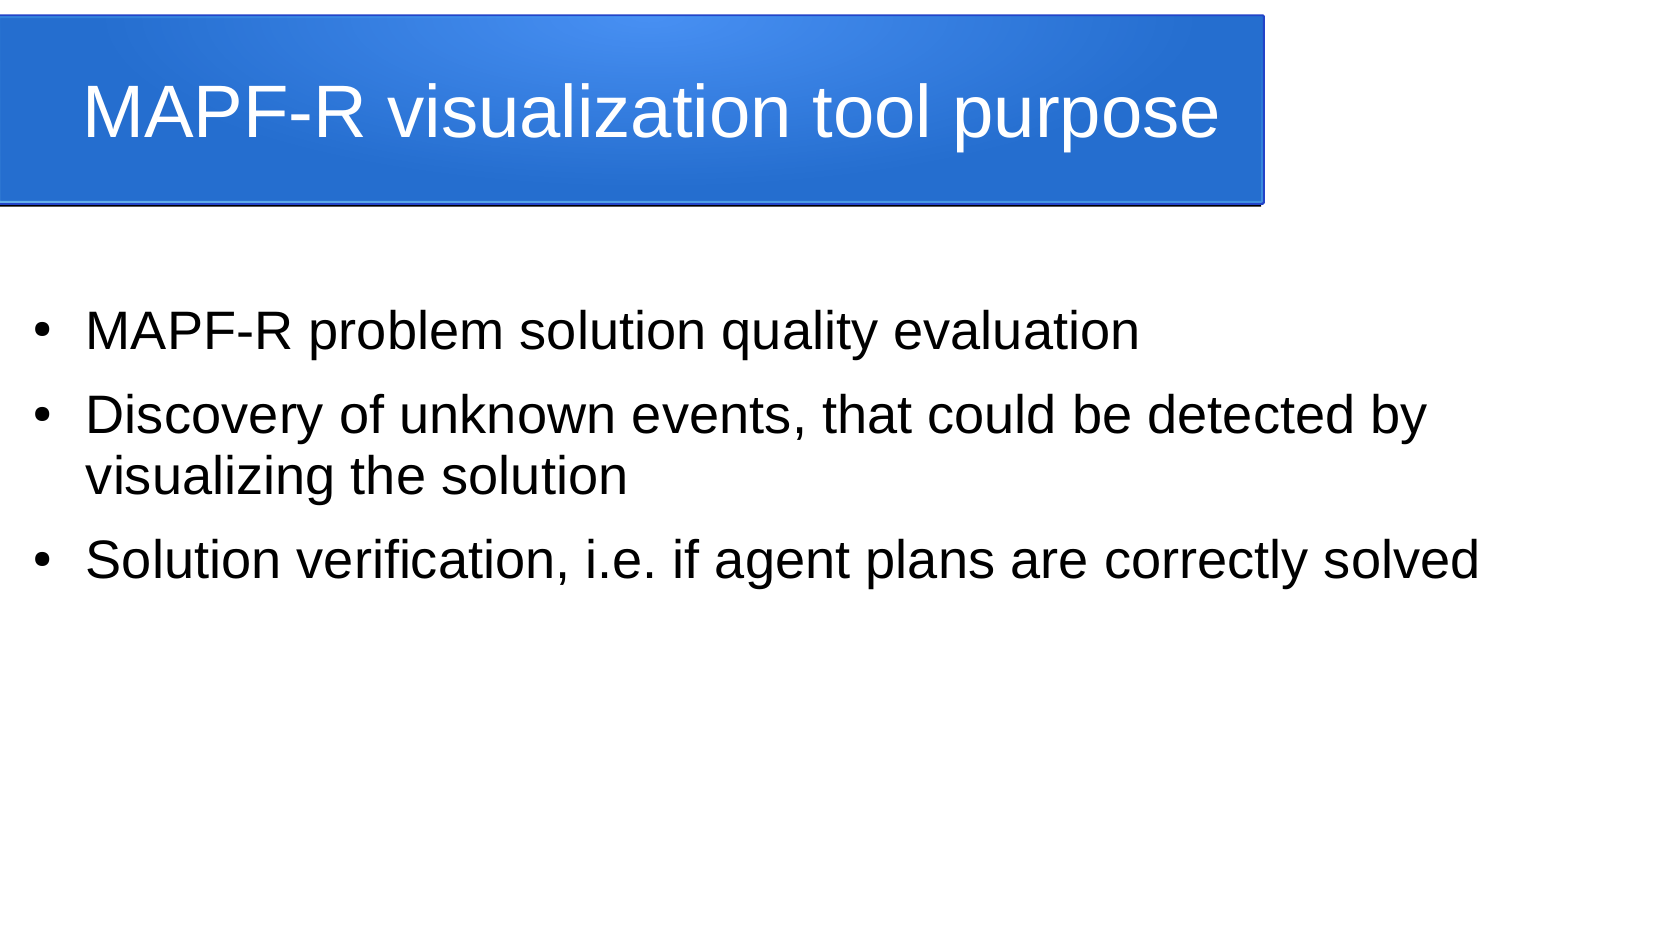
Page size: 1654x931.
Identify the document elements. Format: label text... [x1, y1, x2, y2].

list MAPF-R problem solution quality evaluation Discovery of unknown events, that could be detected by visualizing the solution Solution verification, i.e. if agent plans are correctly solved [15, 300, 1504, 841]
title MAPF-R visualization tool purpose [82, 29, 1235, 196]
